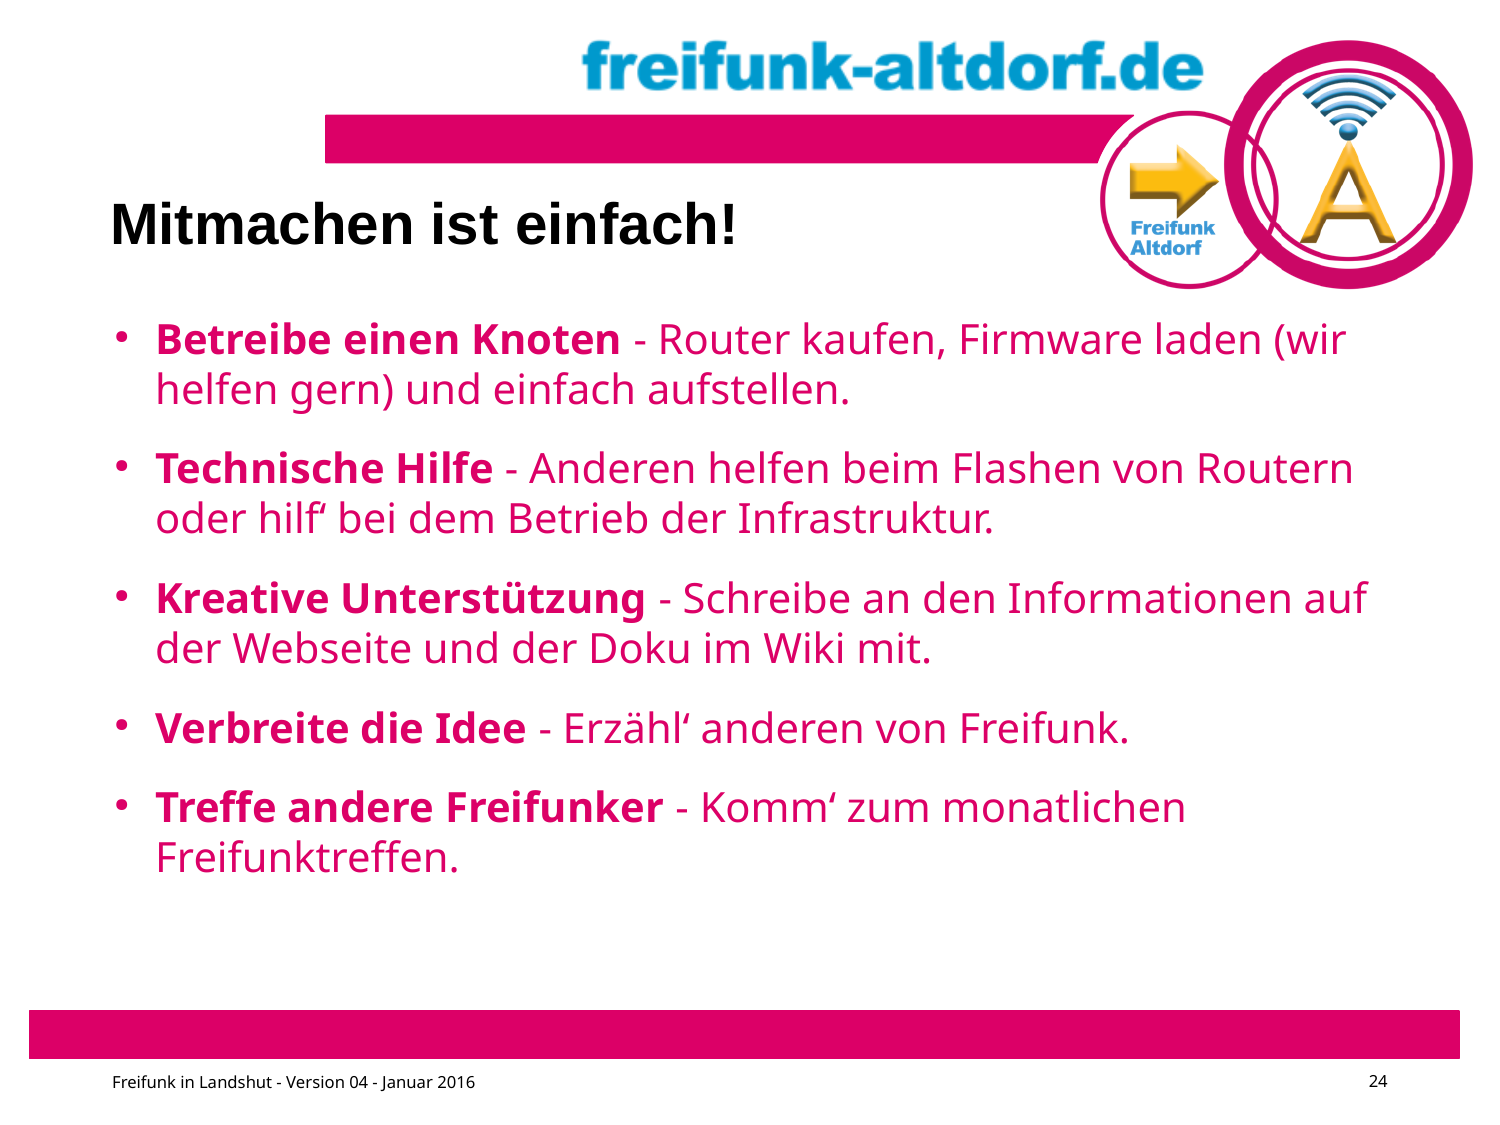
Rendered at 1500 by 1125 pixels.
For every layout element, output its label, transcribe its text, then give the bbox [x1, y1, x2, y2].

footer Freifunk in Landshut - Version 04 - Januar 2016 [112, 1058, 1090, 1106]
title Mitmachen ist einfach! [110, 160, 1093, 282]
list Betreibe einen Knoten - Router kaufen, Firmware laden (wir helfen gern) und einfach aufstellen. Technische Hilfe - Anderen helfen beim Flashen von Routern oder hilf‘ bei dem Betrieb der Infrastruktur. Kreative Unterstützung - Schreibe an den Informationen auf der Webseite und der Doku im Wiki mit. Verbreite die Idee - Erzähl‘ anderen von Freifunk. Treffe andere Freifunker - Komm‘ zum monatlichen Freifunktreffen. [110, 312, 1392, 1000]
slide_number <Foliennummer> [1107, 1058, 1388, 1106]
picture [562, 24, 1474, 296]
